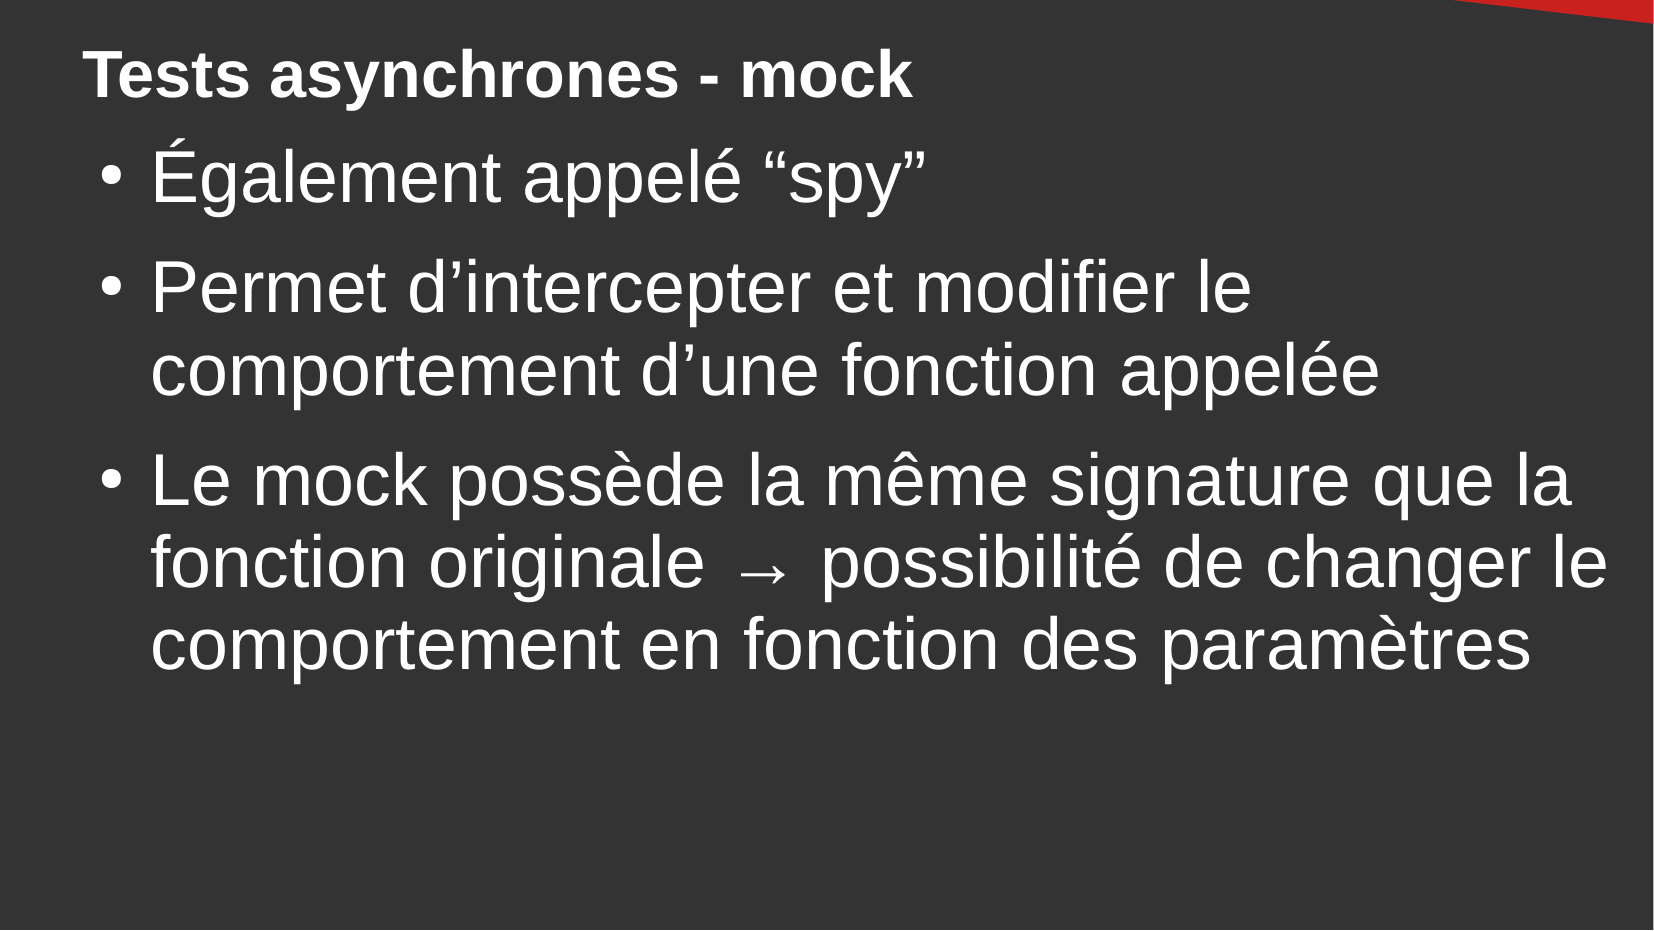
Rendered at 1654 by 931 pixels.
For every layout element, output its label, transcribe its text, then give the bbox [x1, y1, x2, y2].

title Tests asynchrones - mock [82, 37, 1571, 112]
text_box [1451, 0, 1654, 24]
list Également appelé “spy” Permet d’intercepter et modifier le comportement d’une fonction appelée Le mock possède la même signature que la fonction originale → possibilité de changer le comportement en fonction des paramètres [80, 135, 1619, 721]
